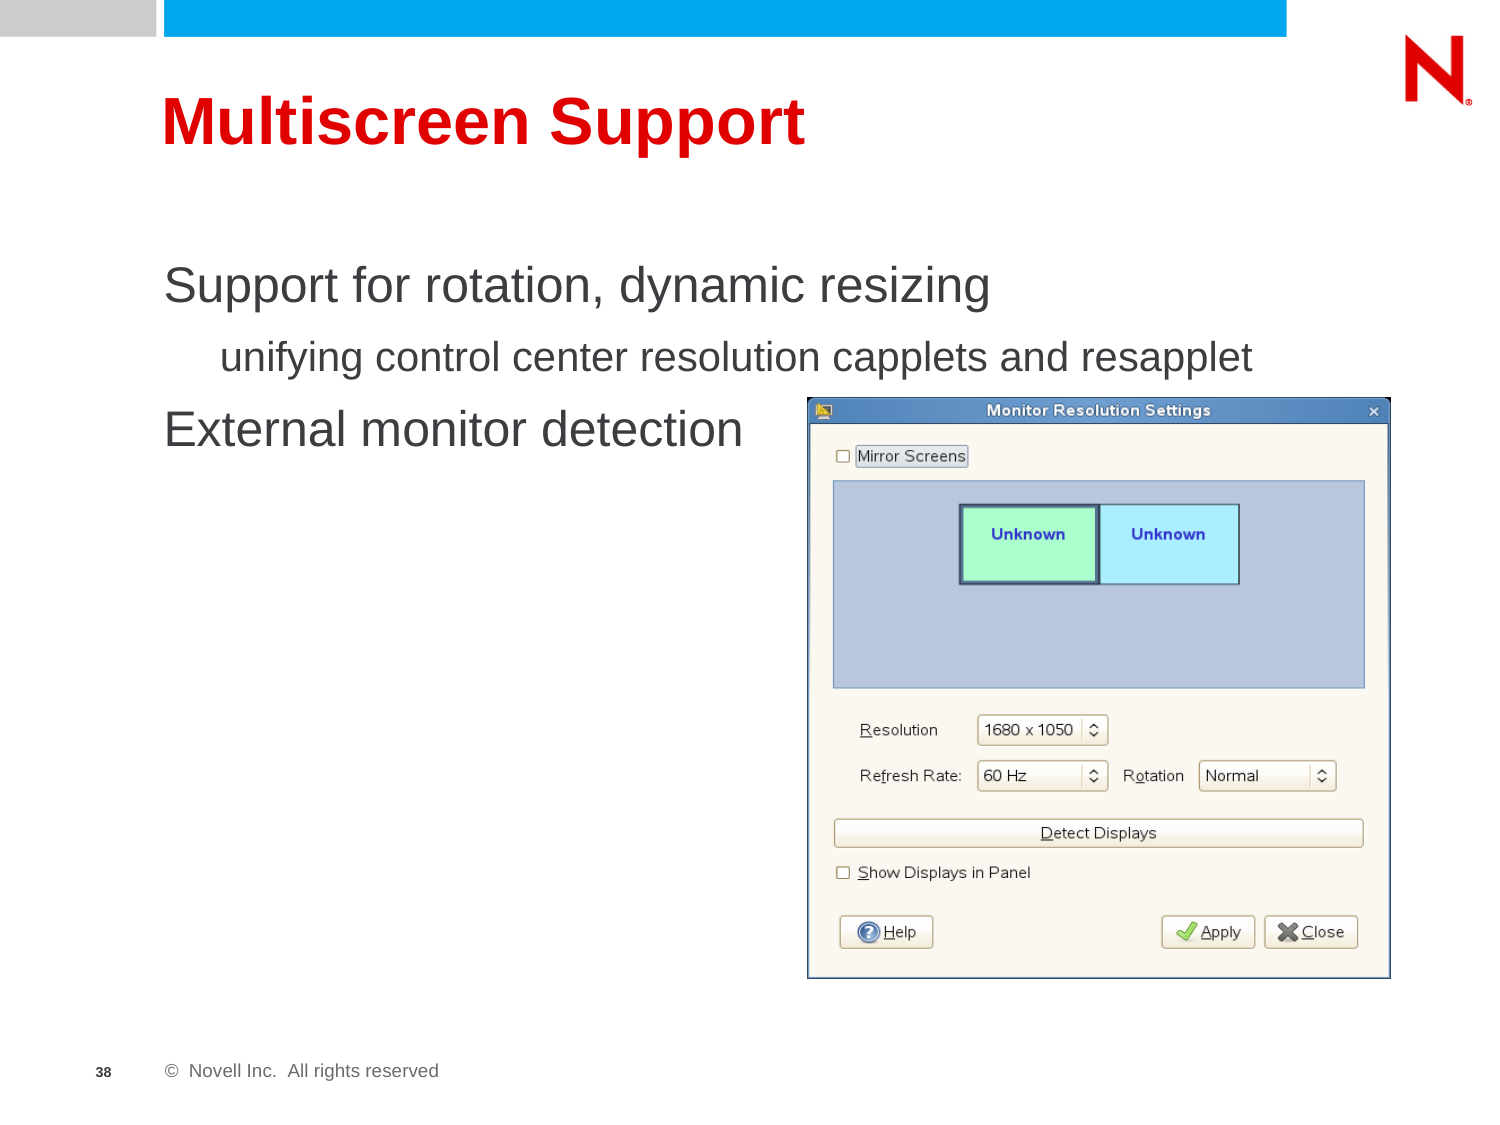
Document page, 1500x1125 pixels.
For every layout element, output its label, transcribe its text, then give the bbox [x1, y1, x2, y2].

picture [1403, 32, 1473, 107]
title Multiscreen Support [161, 41, 1383, 205]
list Support for rotation, dynamic resizing unifying control center resolution capplets and resapplet External monitor detection [163, 254, 1404, 986]
picture [807, 397, 1391, 979]
